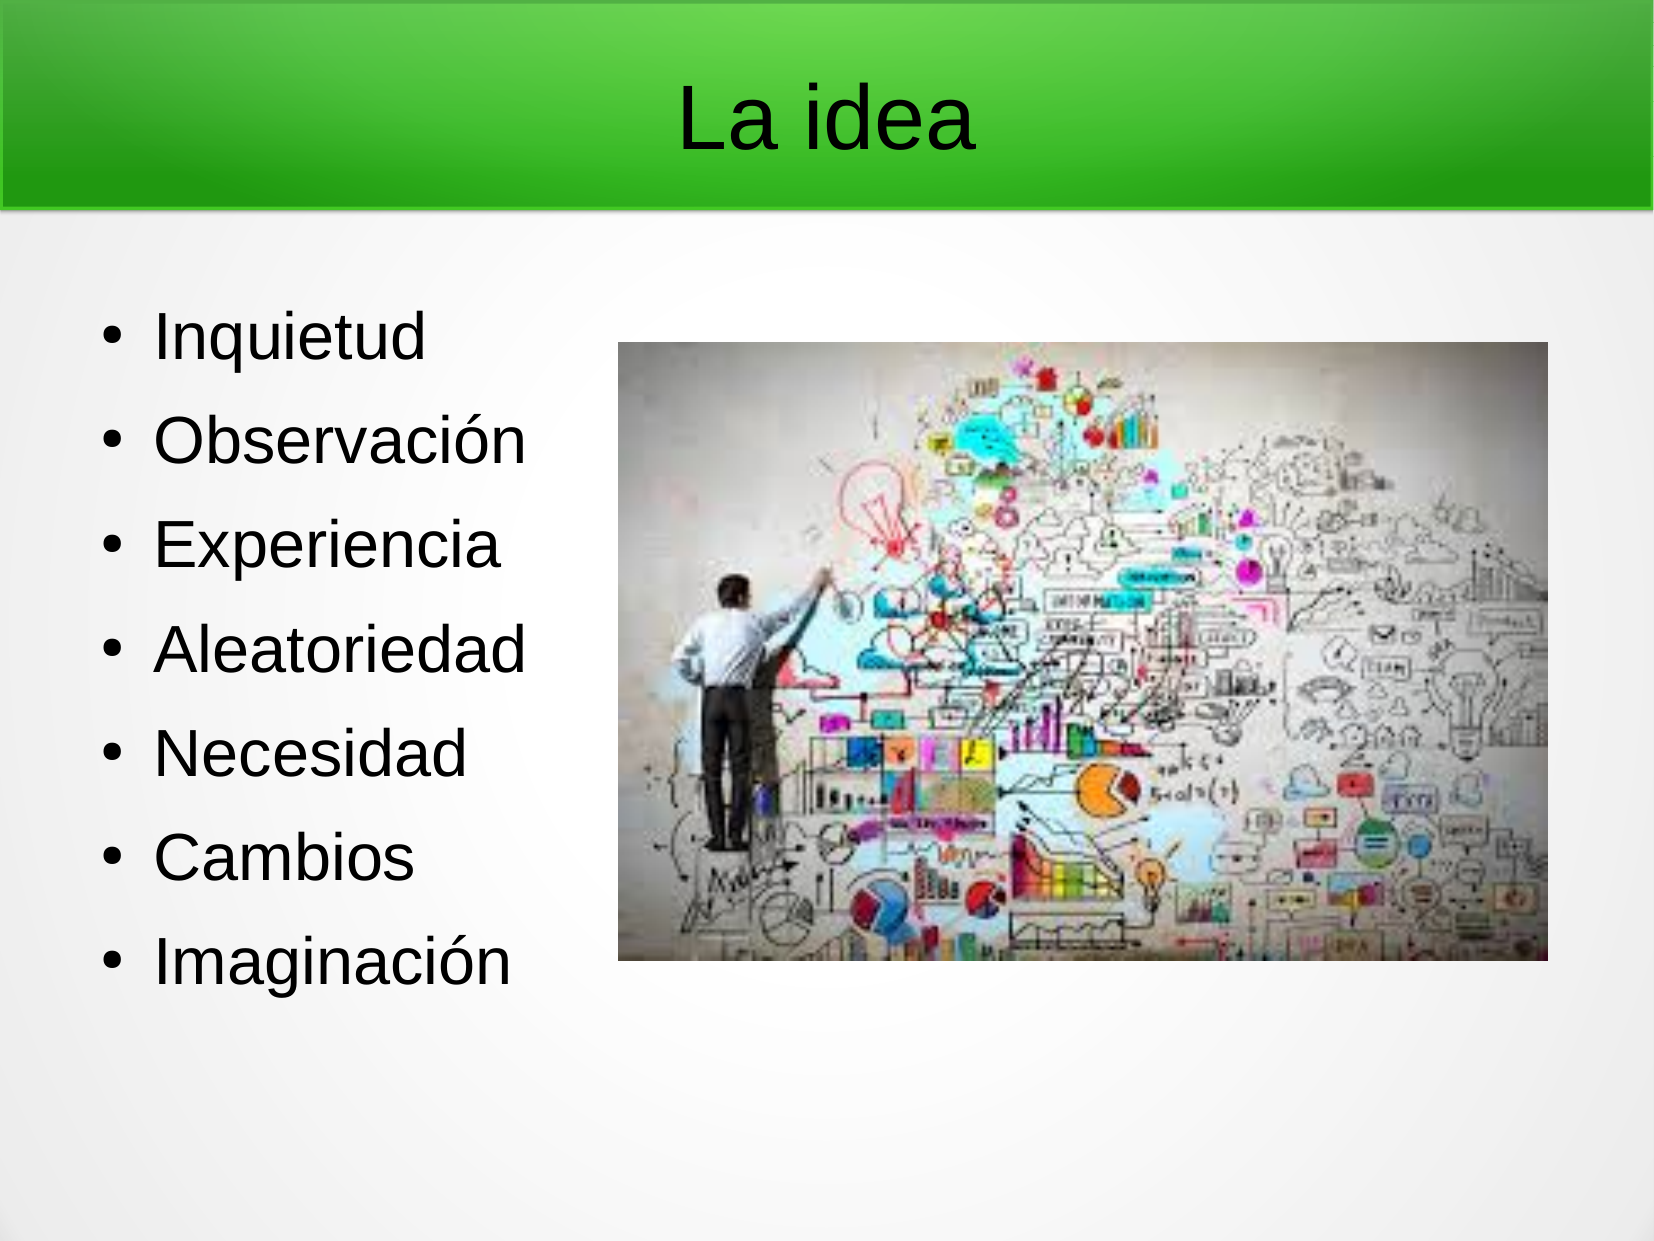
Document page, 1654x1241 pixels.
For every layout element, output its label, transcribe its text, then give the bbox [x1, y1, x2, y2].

picture [618, 342, 1548, 961]
list Inquietud Observación Experiencia Aleatoriedad Necesidad Cambios Imaginación [82, 299, 827, 1019]
title La idea [82, 47, 1571, 189]
